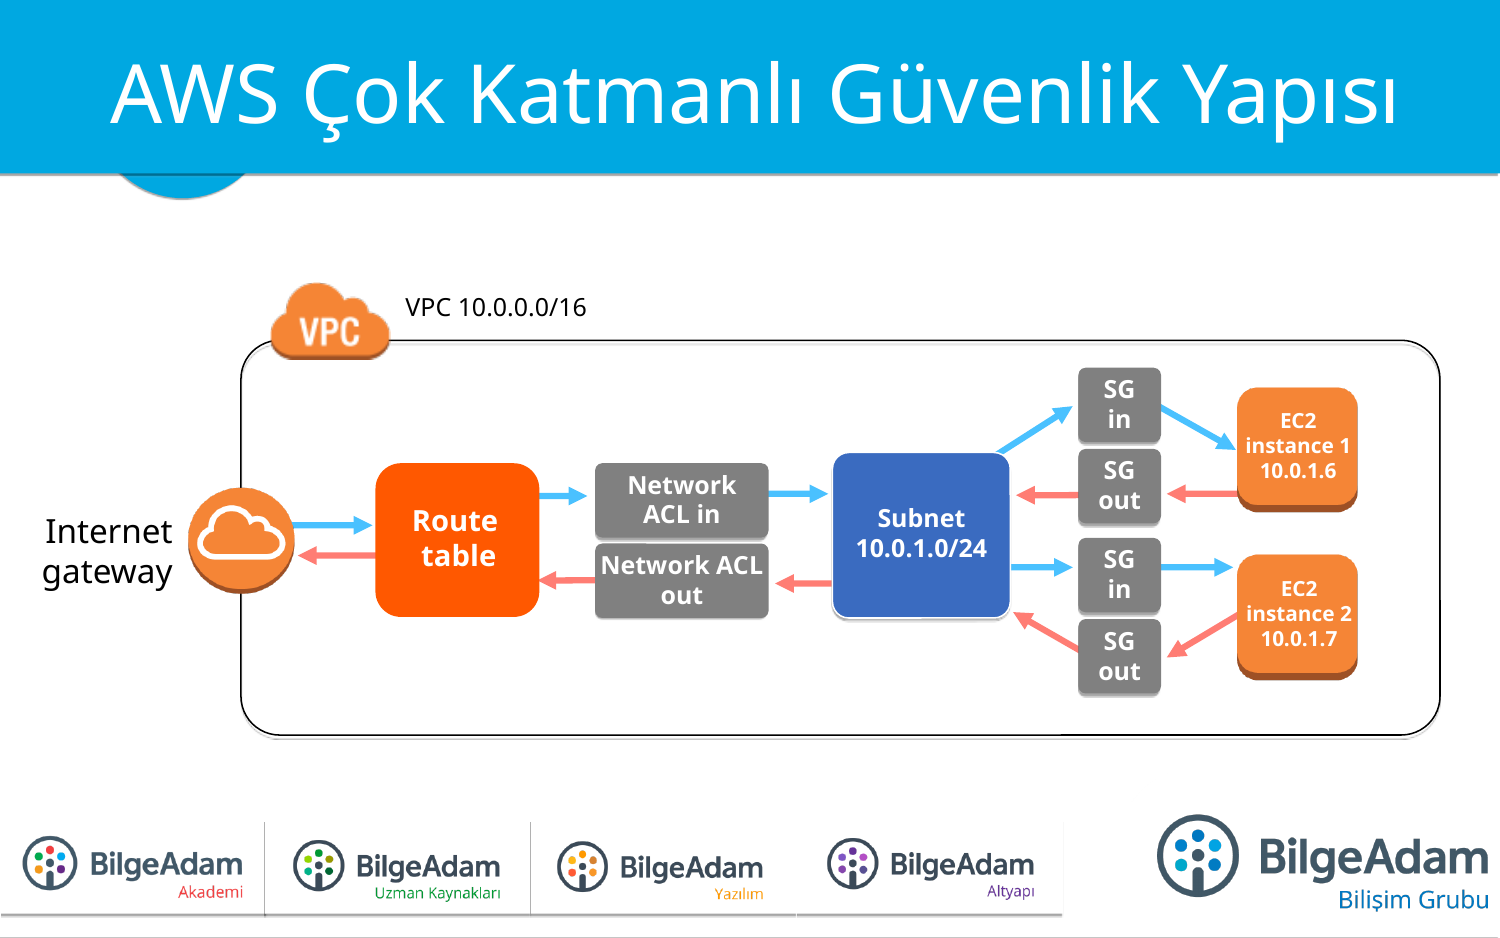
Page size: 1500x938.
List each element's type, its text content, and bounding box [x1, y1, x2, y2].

text_box EC2 instance 2 10.0.1.7 [1227, 567, 1371, 680]
text_box [832, 575, 1011, 619]
picture [817, 803, 1043, 934]
picture [169, 471, 313, 610]
text_box Network ACL out [583, 542, 781, 622]
text_box Route table [360, 494, 558, 592]
text_box SG in [1072, 366, 1167, 446]
picture [547, 805, 772, 935]
text_box Network ACL in [587, 461, 777, 541]
picture [270, 282, 391, 360]
text_box SG in [1072, 536, 1167, 616]
picture [283, 805, 509, 936]
picture [1141, 803, 1500, 925]
text_box [832, 452, 1011, 495]
text_box [375, 592, 540, 617]
text_box Internet gateway [40, 503, 169, 583]
text_box [375, 463, 540, 494]
title AWS Çok Katmanlı Güvenlik Yapısı [88, 0, 1424, 198]
picture [12, 830, 252, 903]
text_box SG out [1072, 447, 1167, 527]
picture [1212, 534, 1382, 700]
text_box VPC 10.0.0.0/16 [391, 284, 646, 330]
picture [1212, 367, 1382, 533]
text_box SG out [1072, 617, 1167, 697]
text_box Subnet 10.0.1.0/24 [794, 495, 1049, 575]
text_box EC2 instance 1 10.0.1.6 [1226, 400, 1370, 513]
